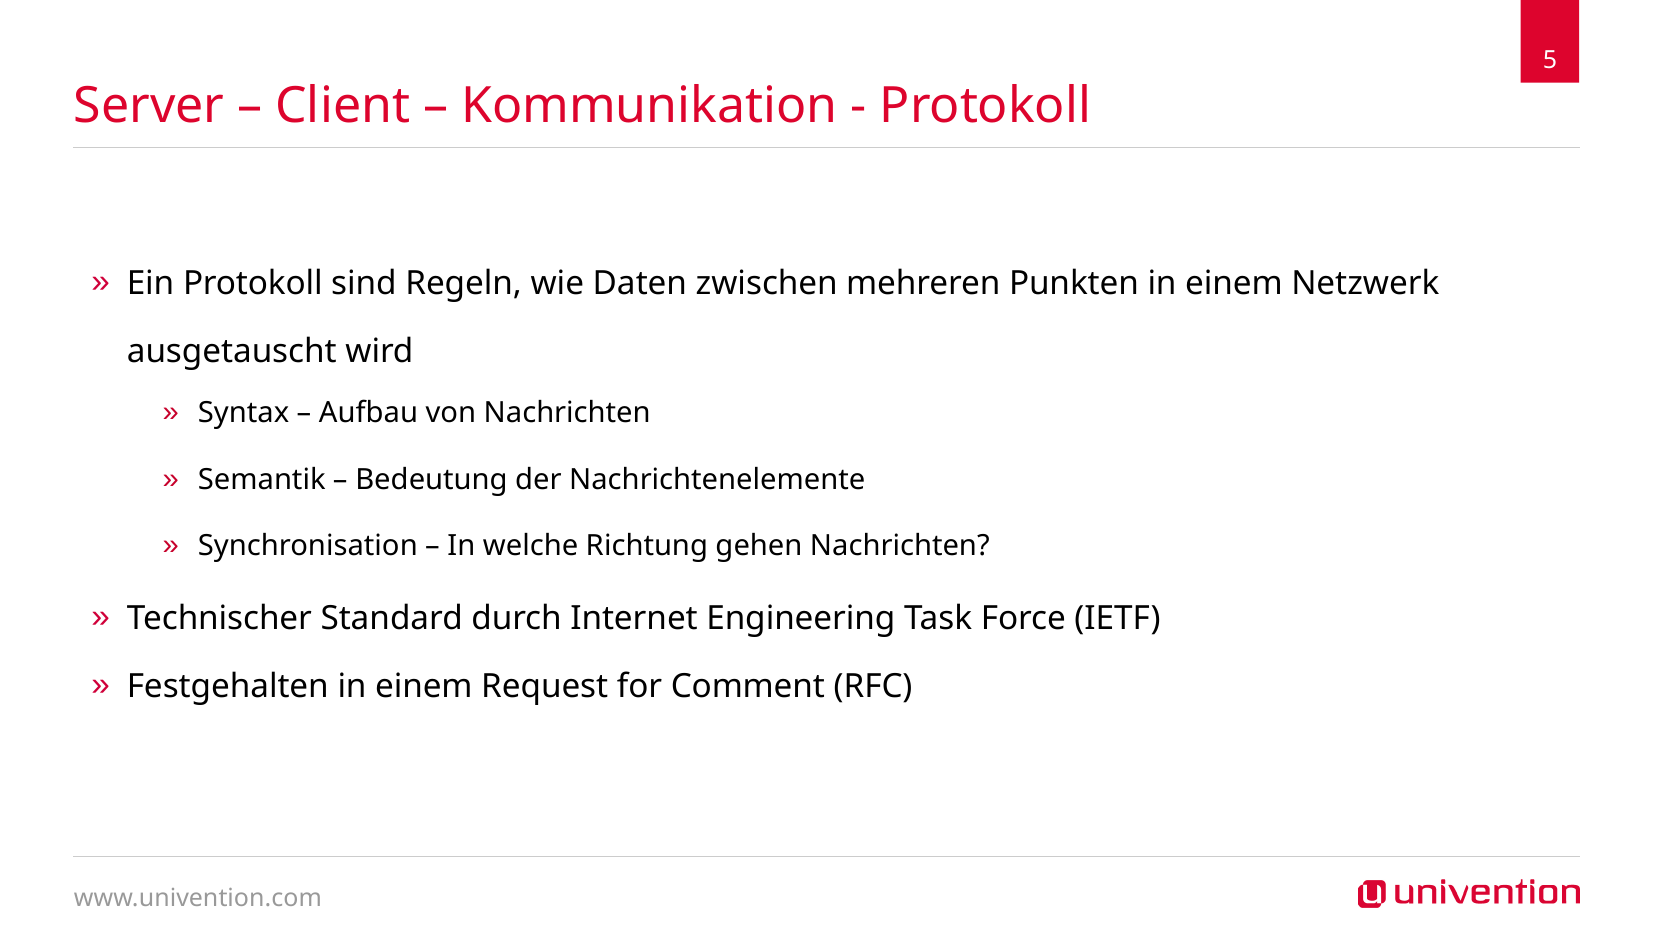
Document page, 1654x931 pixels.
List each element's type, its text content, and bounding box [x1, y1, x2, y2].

picture [1358, 879, 1580, 908]
title Server – Client – Kommunikation - Protokoll [73, 59, 1580, 148]
list Ein Protokoll sind Regeln, wie Daten zwischen mehreren Punkten in einem Netzwerk ausgetauscht wird Syntax – Aufbau von Nachrichten Semantik – Bedeutung der Nachrichtenelemente Synchronisation – In welche Richtung gehen Nachrichten? Technischer Standard durch Internet Engineering Task Force (IETF) Festgehalten in einem Request for Comment (RFC) [73, 236, 1580, 827]
